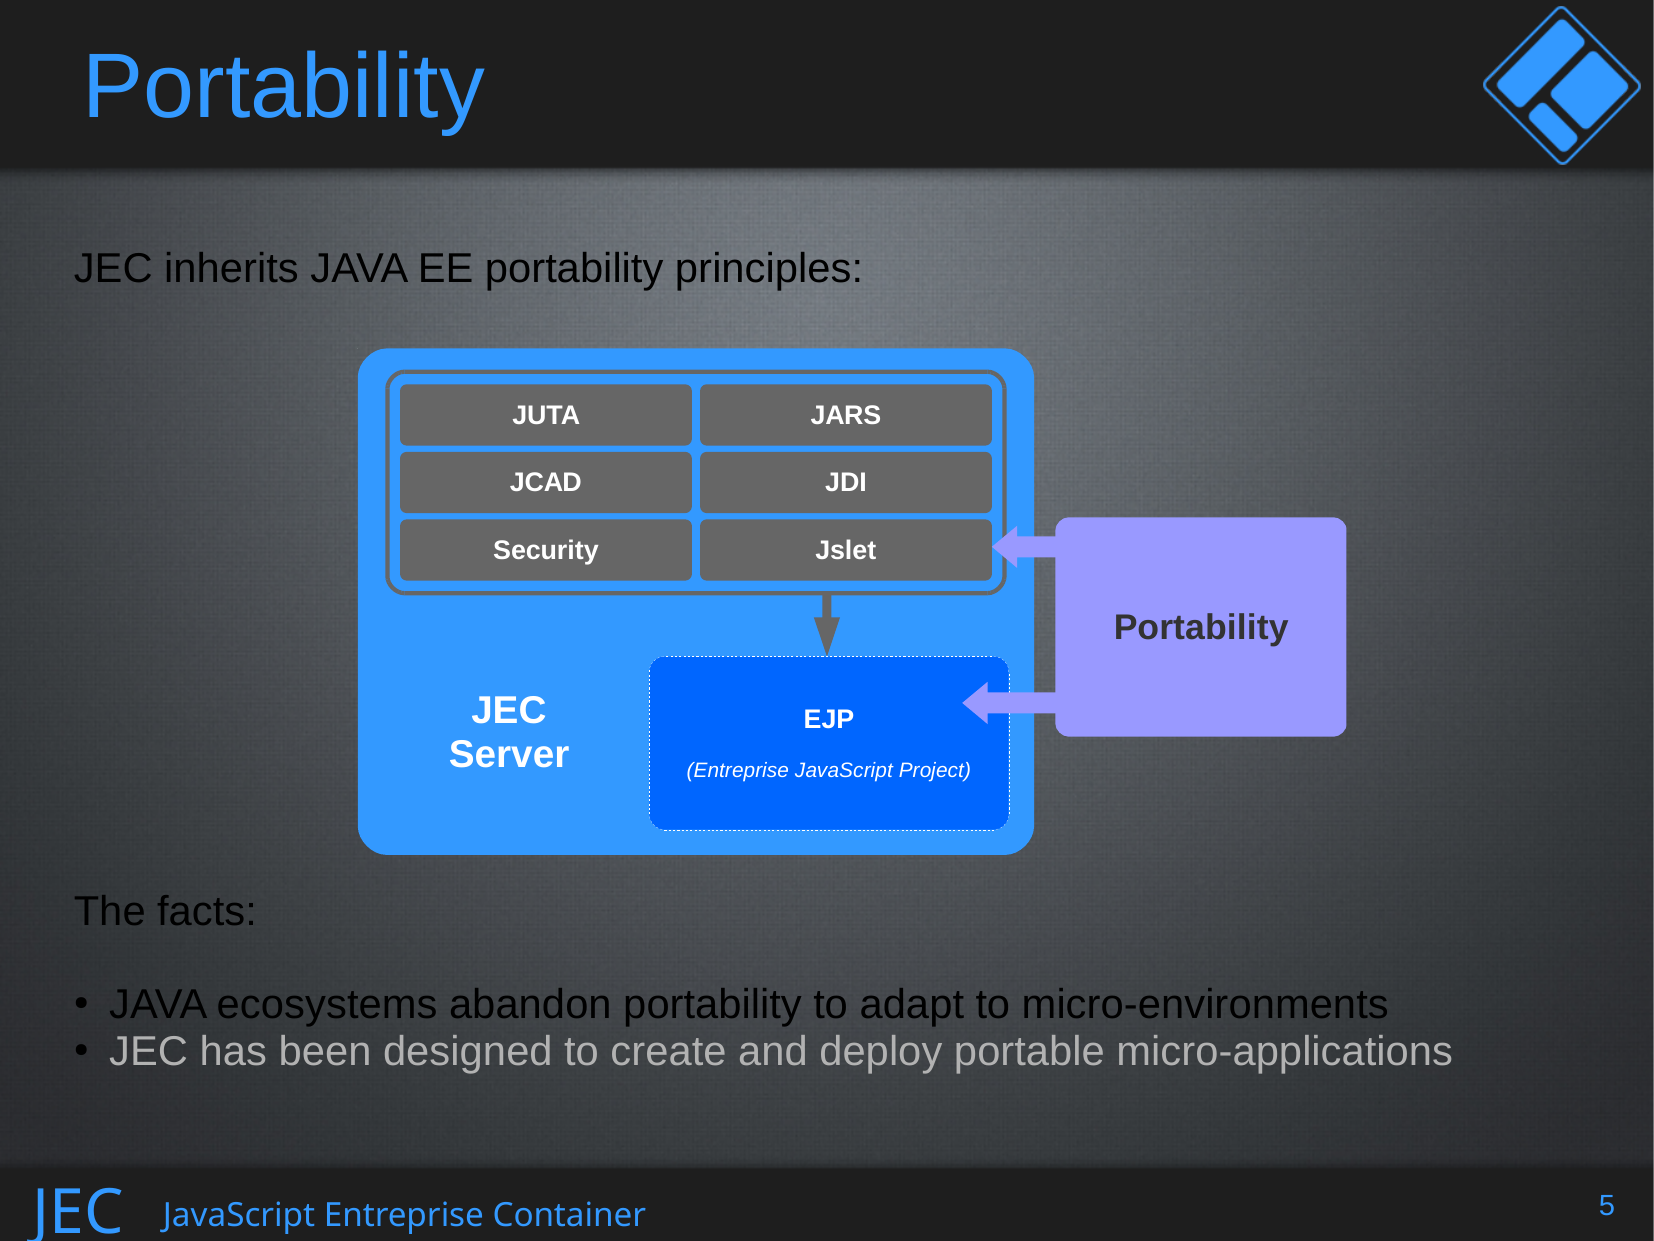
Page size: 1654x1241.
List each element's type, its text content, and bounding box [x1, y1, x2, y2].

title Portability [82, 23, 1441, 147]
text_box The facts: JAVA ecosystems abandon portability to adapt to micro-environments JEC has been designed to create and deploy portable micro-applications [59, 880, 1595, 1130]
text_box JEC inherits JAVA EE portability principles: [59, 236, 1595, 313]
text_box JEC [17, 1159, 149, 1241]
picture [0, 0, 1654, 1241]
text_box 5 [744, 1181, 1630, 1229]
text_box JavaScript Entreprise Container [148, 1183, 651, 1241]
